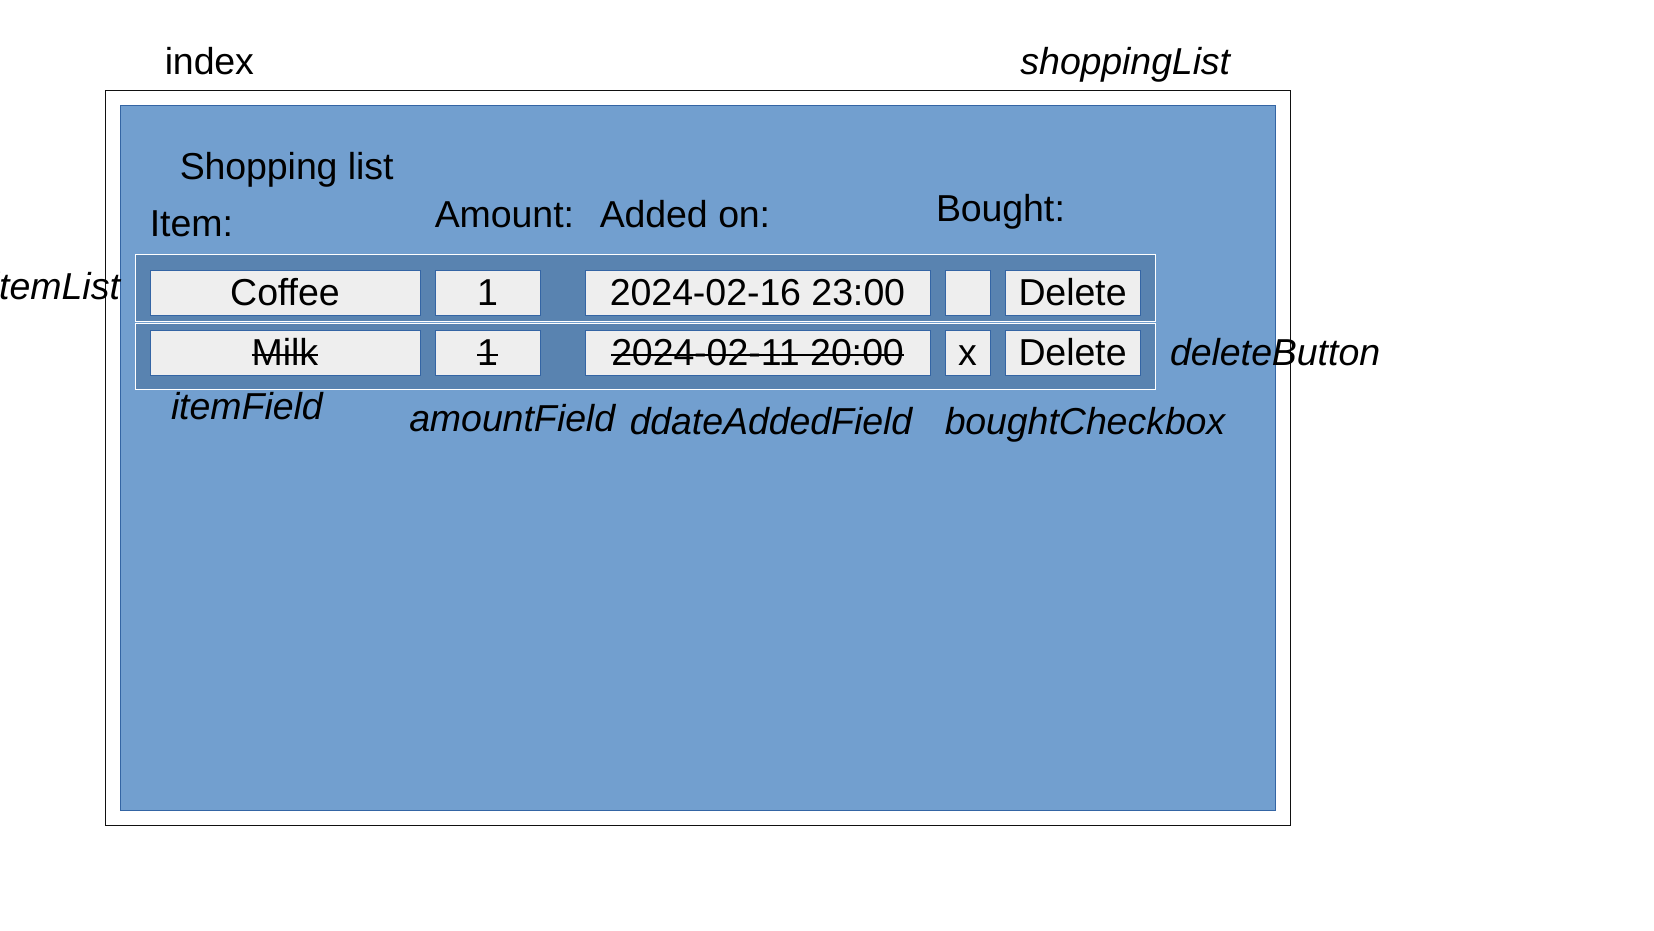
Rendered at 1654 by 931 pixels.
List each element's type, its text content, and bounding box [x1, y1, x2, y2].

text_box Amount: [420, 186, 585, 286]
text_box [286, 196, 420, 270]
text_box Shopping list [165, 138, 706, 196]
text_box Milk [150, 330, 421, 376]
text_box shoppingList [1005, 33, 1246, 91]
text_box Delete [1005, 270, 1141, 316]
text_box Delete [1005, 330, 1141, 376]
text_box 1 [435, 270, 541, 316]
text_box amountField [394, 390, 631, 447]
text_box 2024-02-11 20:00 [585, 330, 931, 376]
text_box deleteButton [1155, 323, 1396, 381]
text_box Bought: [921, 180, 1081, 237]
text_box Item: [135, 195, 286, 309]
text_box index [150, 33, 269, 91]
text_box ddateAddedField [615, 393, 928, 451]
text_box x [945, 330, 991, 376]
text_box Coffee [150, 270, 421, 316]
text_box boughtCheckbox [930, 393, 1241, 451]
text_box [105, 90, 1291, 826]
text_box itemList [0, 258, 136, 316]
text_box 2024-02-16 23:00 [585, 270, 931, 316]
text_box 1 [435, 330, 541, 376]
text_box itemField [156, 378, 338, 436]
text_box Added on: [585, 186, 841, 270]
